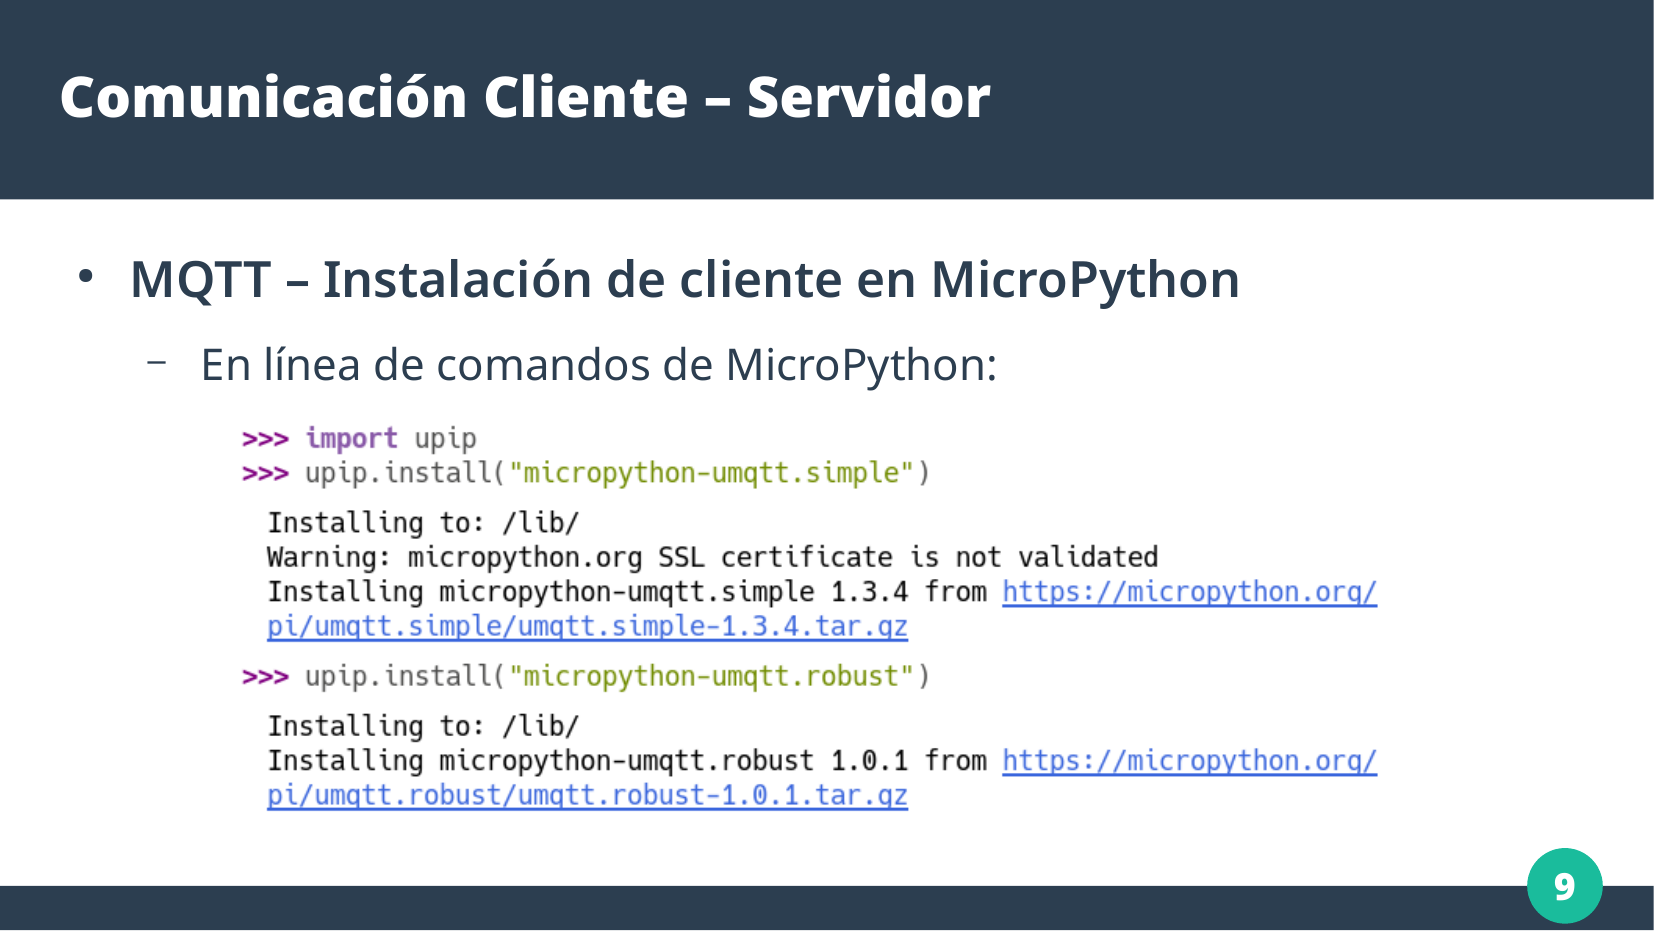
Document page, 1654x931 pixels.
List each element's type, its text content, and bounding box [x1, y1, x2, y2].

title Comunicación Cliente – Servidor [59, 37, 1595, 155]
picture [236, 420, 1417, 833]
list MQTT – Instalación de cliente en MicroPython En línea de comandos de MicroPython: [59, 243, 1595, 864]
